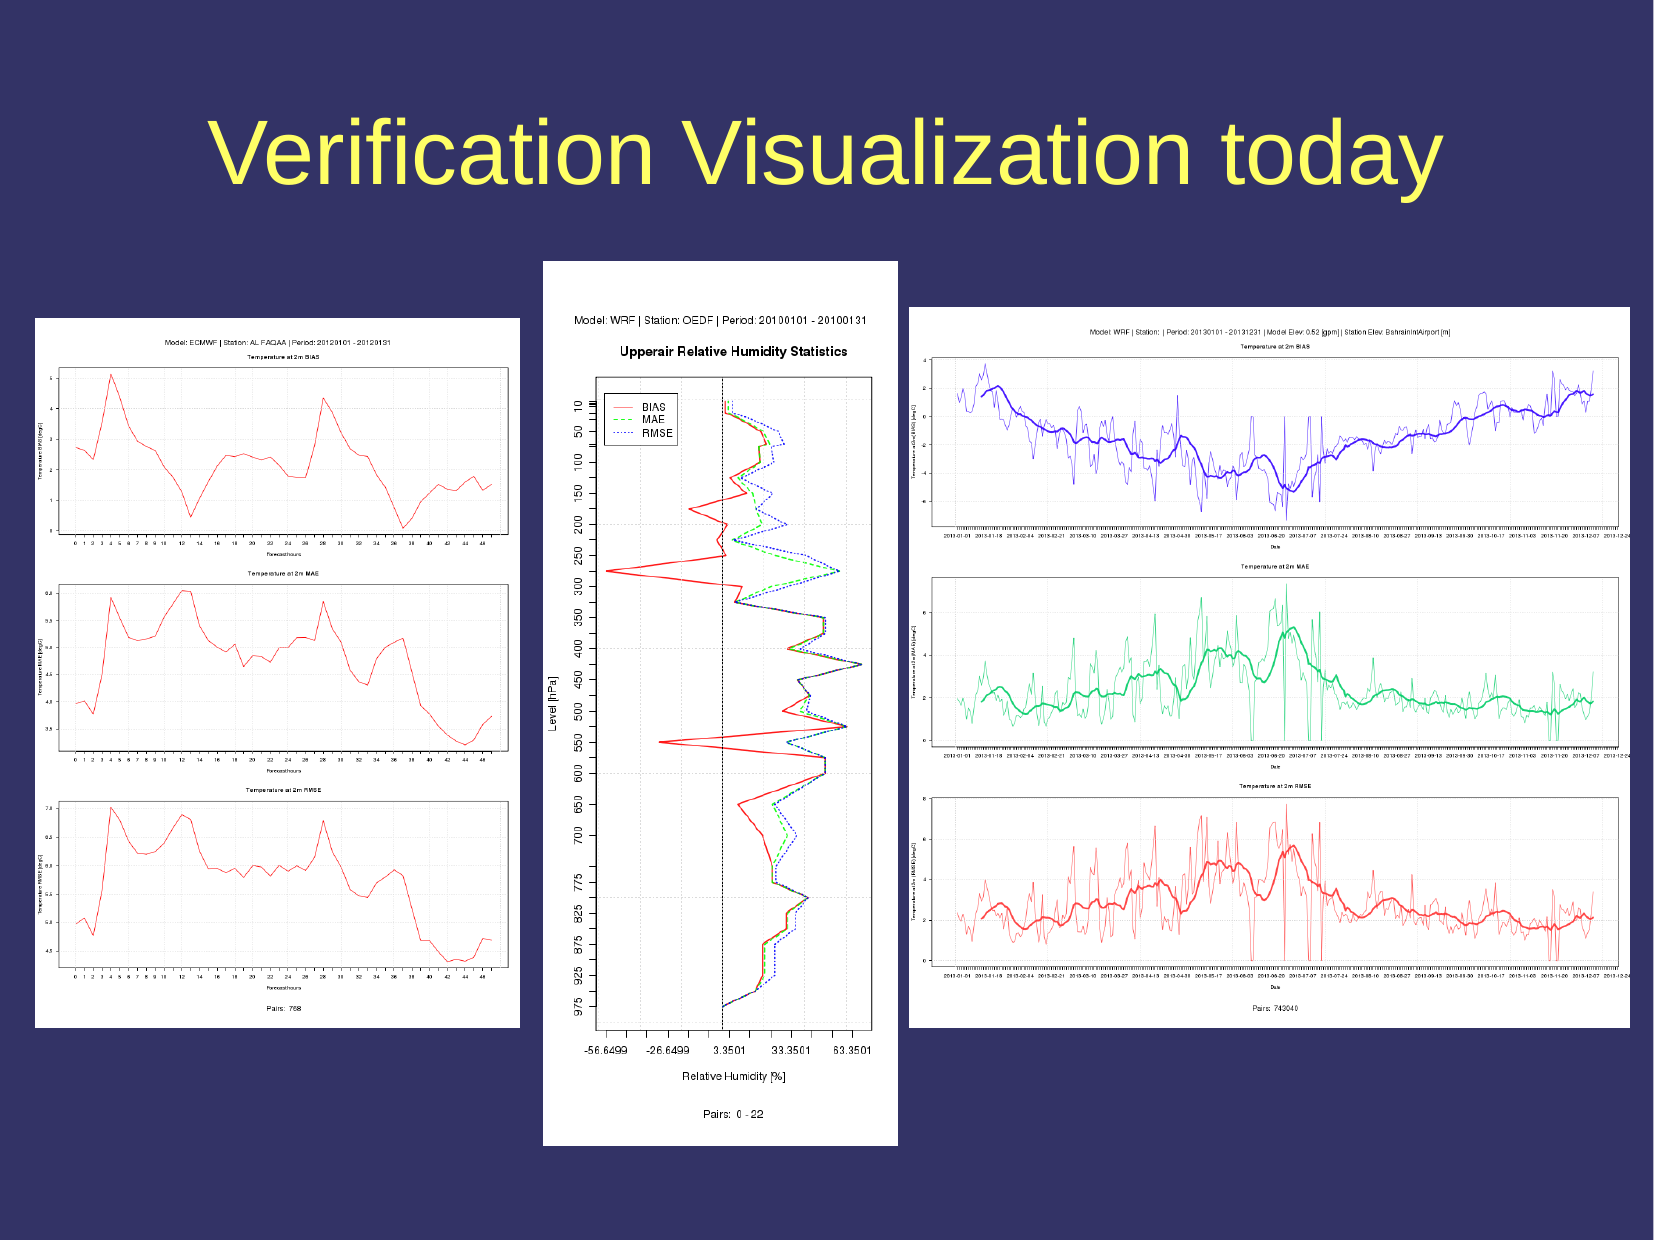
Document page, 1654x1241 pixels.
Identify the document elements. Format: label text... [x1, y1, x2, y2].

picture [35, 318, 520, 1028]
picture [543, 261, 898, 1146]
title Verification Visualization today [82, 49, 1571, 257]
picture [909, 307, 1630, 1028]
